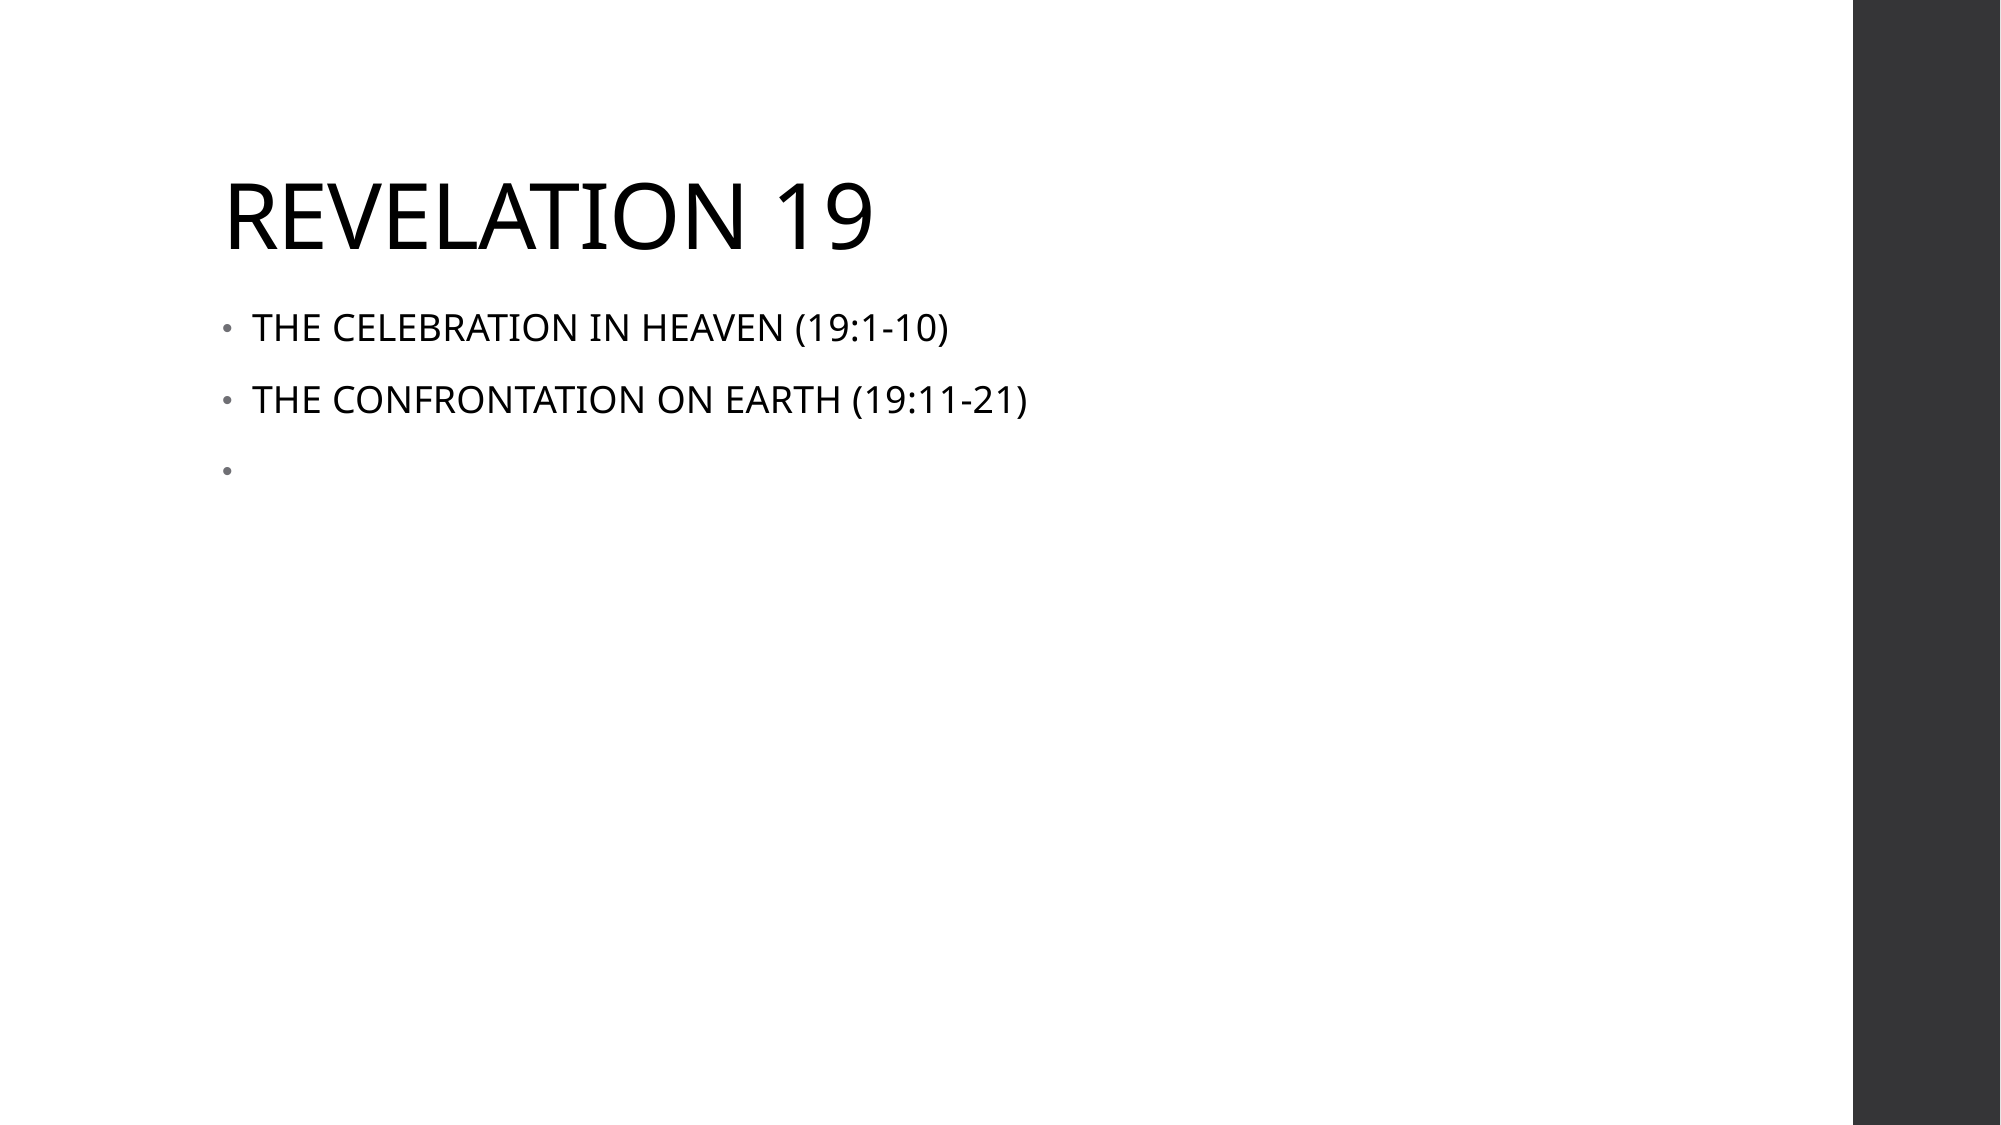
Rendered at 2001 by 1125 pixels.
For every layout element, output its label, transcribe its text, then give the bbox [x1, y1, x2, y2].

list THE CELEBRATION IN HEAVEN (19:1-10) THE CONFRONTATION ON EARTH (19:11-21) [206, 299, 1617, 1014]
title REVELATION 19 [206, 60, 1797, 278]
